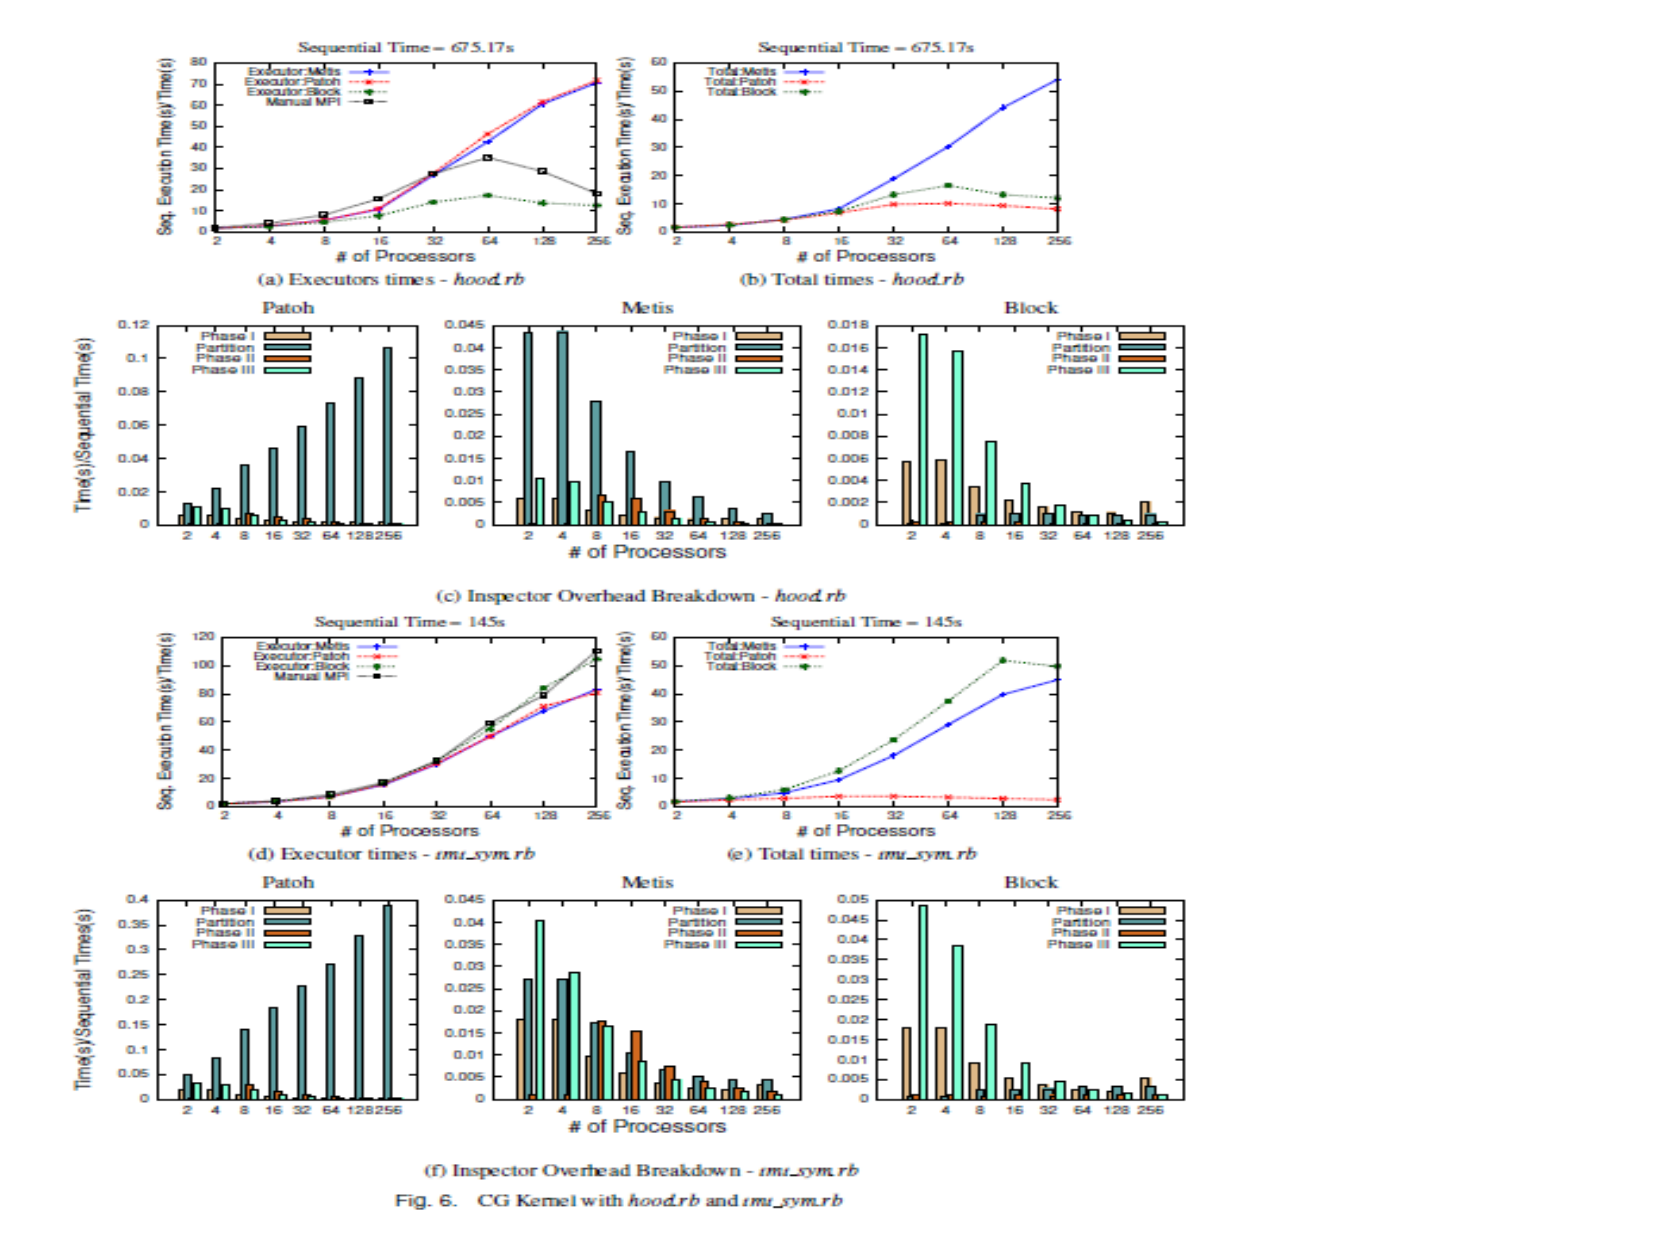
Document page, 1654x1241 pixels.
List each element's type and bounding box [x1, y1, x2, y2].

picture [5, 14, 1231, 1216]
